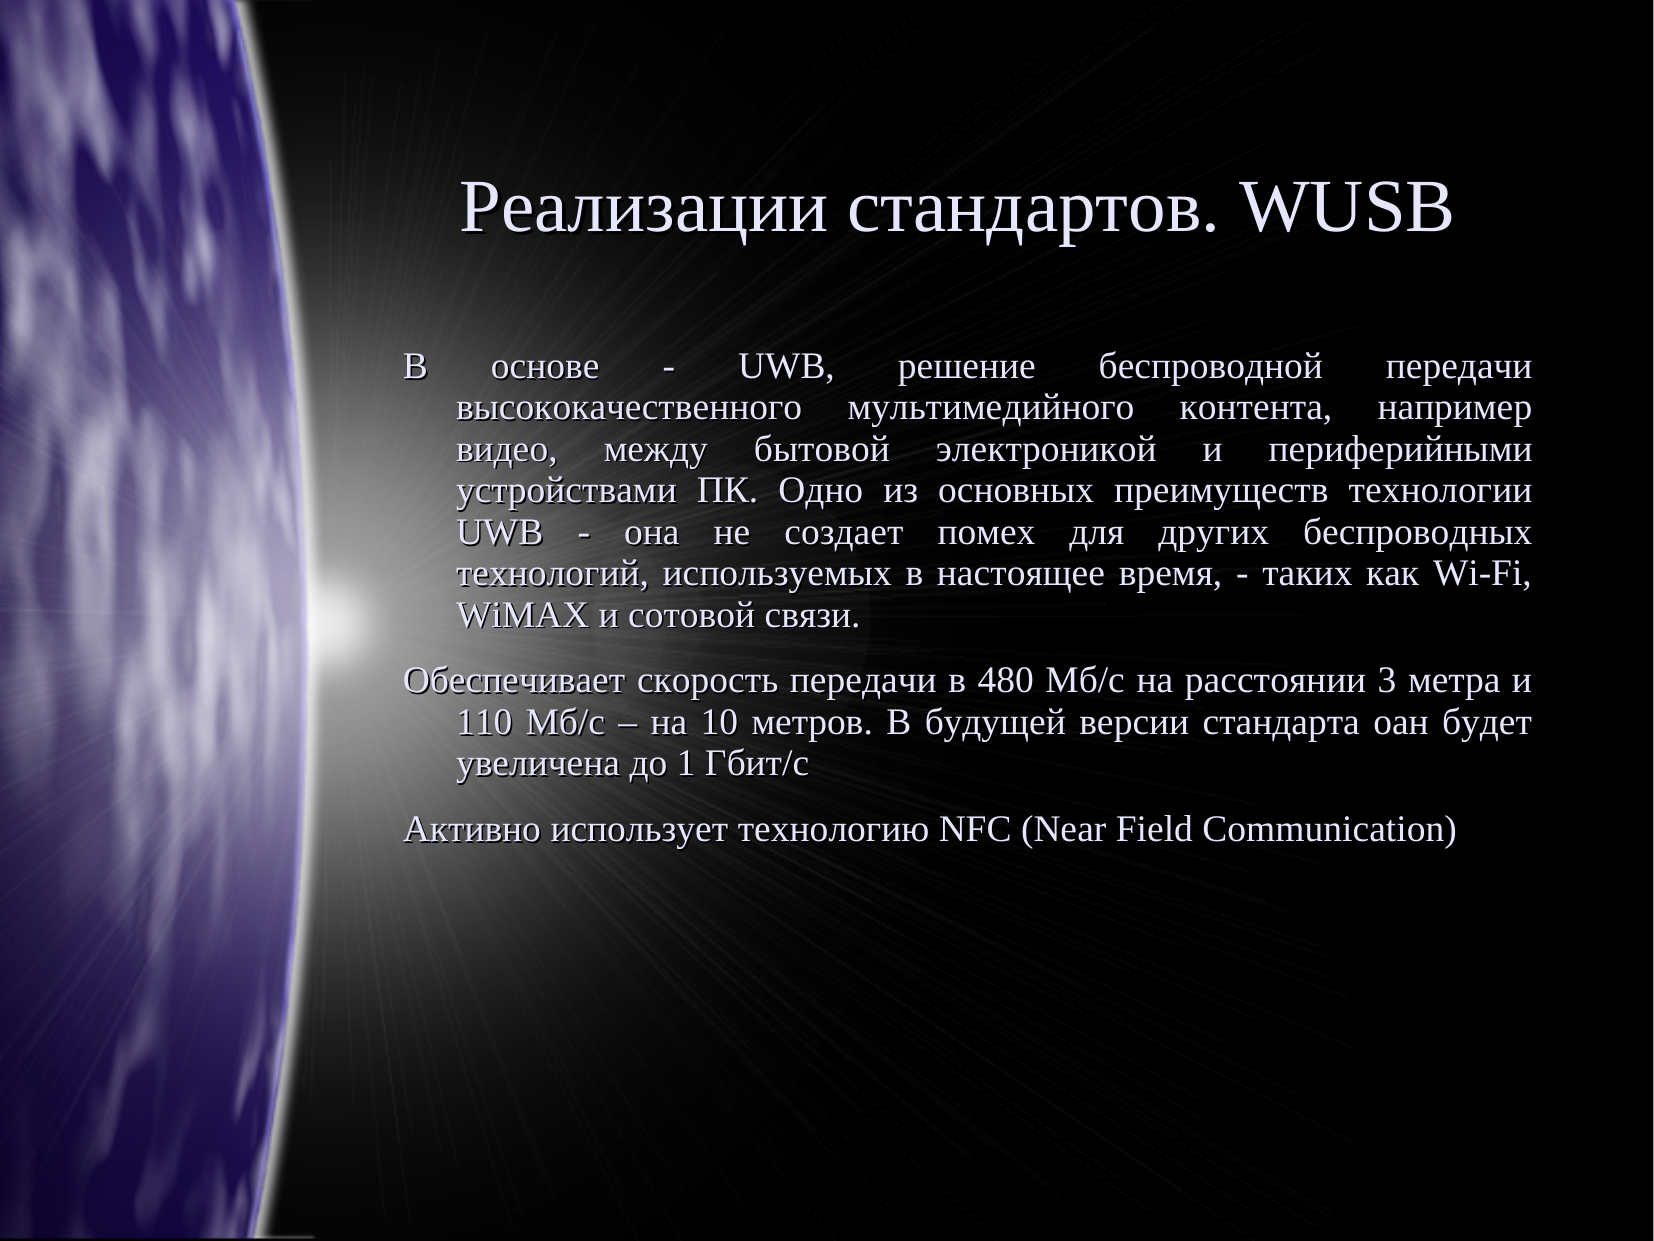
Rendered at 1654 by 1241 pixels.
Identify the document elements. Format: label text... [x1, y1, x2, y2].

picture [0, 0, 1654, 1241]
title Реализации стандартов. WUSB [383, 110, 1534, 303]
list В основе - UWB, решение беспроводной передачи высококачественного мультимедийного контента, например видео, между бытовой электроникой и периферийными устройствами ПК. Одно из основных преимуществ технологии UWB - она не создает помех для других беспроводных технологий, используемых в настоящее время, - таких как Wi-Fi, WiMAX и сотовой связи. Обеспечивает скорость передачи в 480 Мб/с на расстоянии 3 метра и 110 Мб/с – на 10 метров. В будущей версии стандарта оан будет увеличена до 1 Гбит/с Активно использует технологию NFC (Near Field Communication) [385, 344, 1534, 1112]
